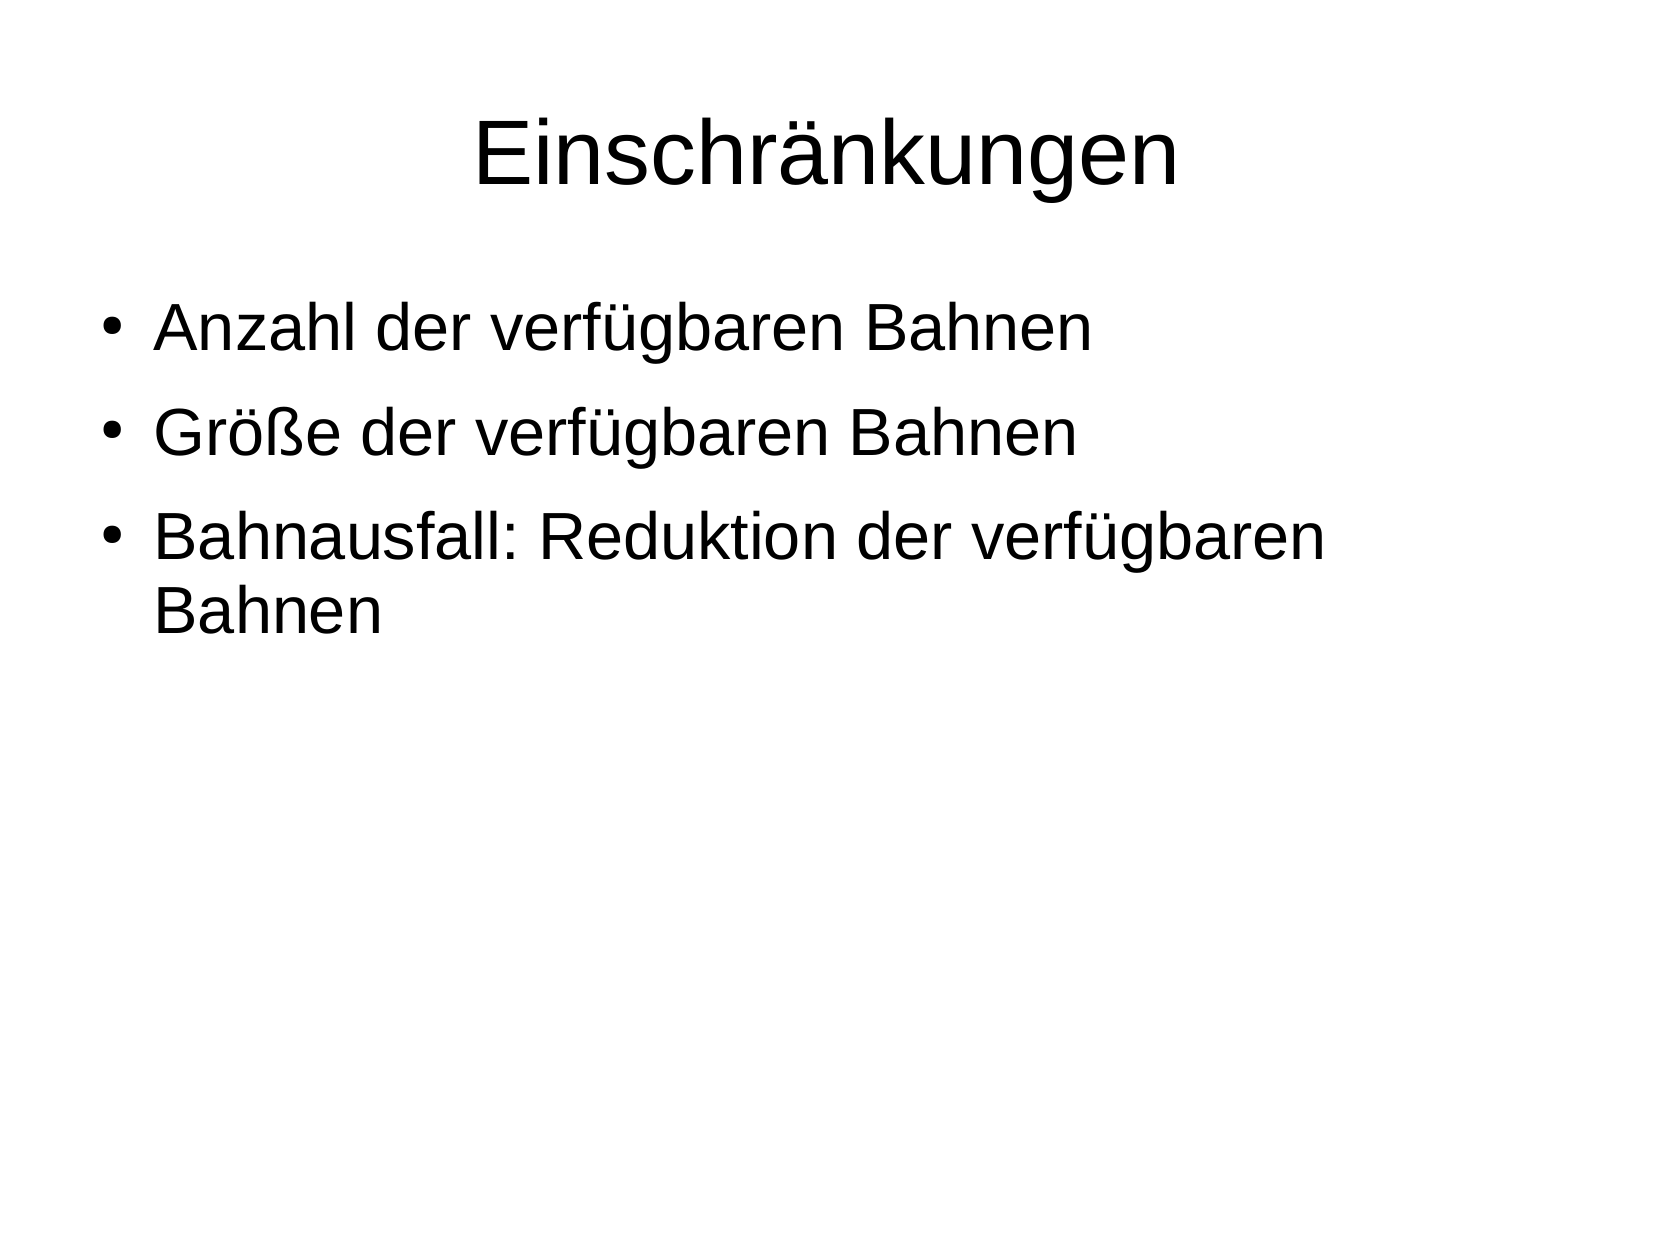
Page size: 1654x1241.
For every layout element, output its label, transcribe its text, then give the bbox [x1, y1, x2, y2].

title Einschränkungen [82, 49, 1571, 257]
list Anzahl der verfügbaren Bahnen Größe der verfügbaren Bahnen Bahnausfall: Reduktion der verfügbaren Bahnen [82, 290, 1571, 1010]
